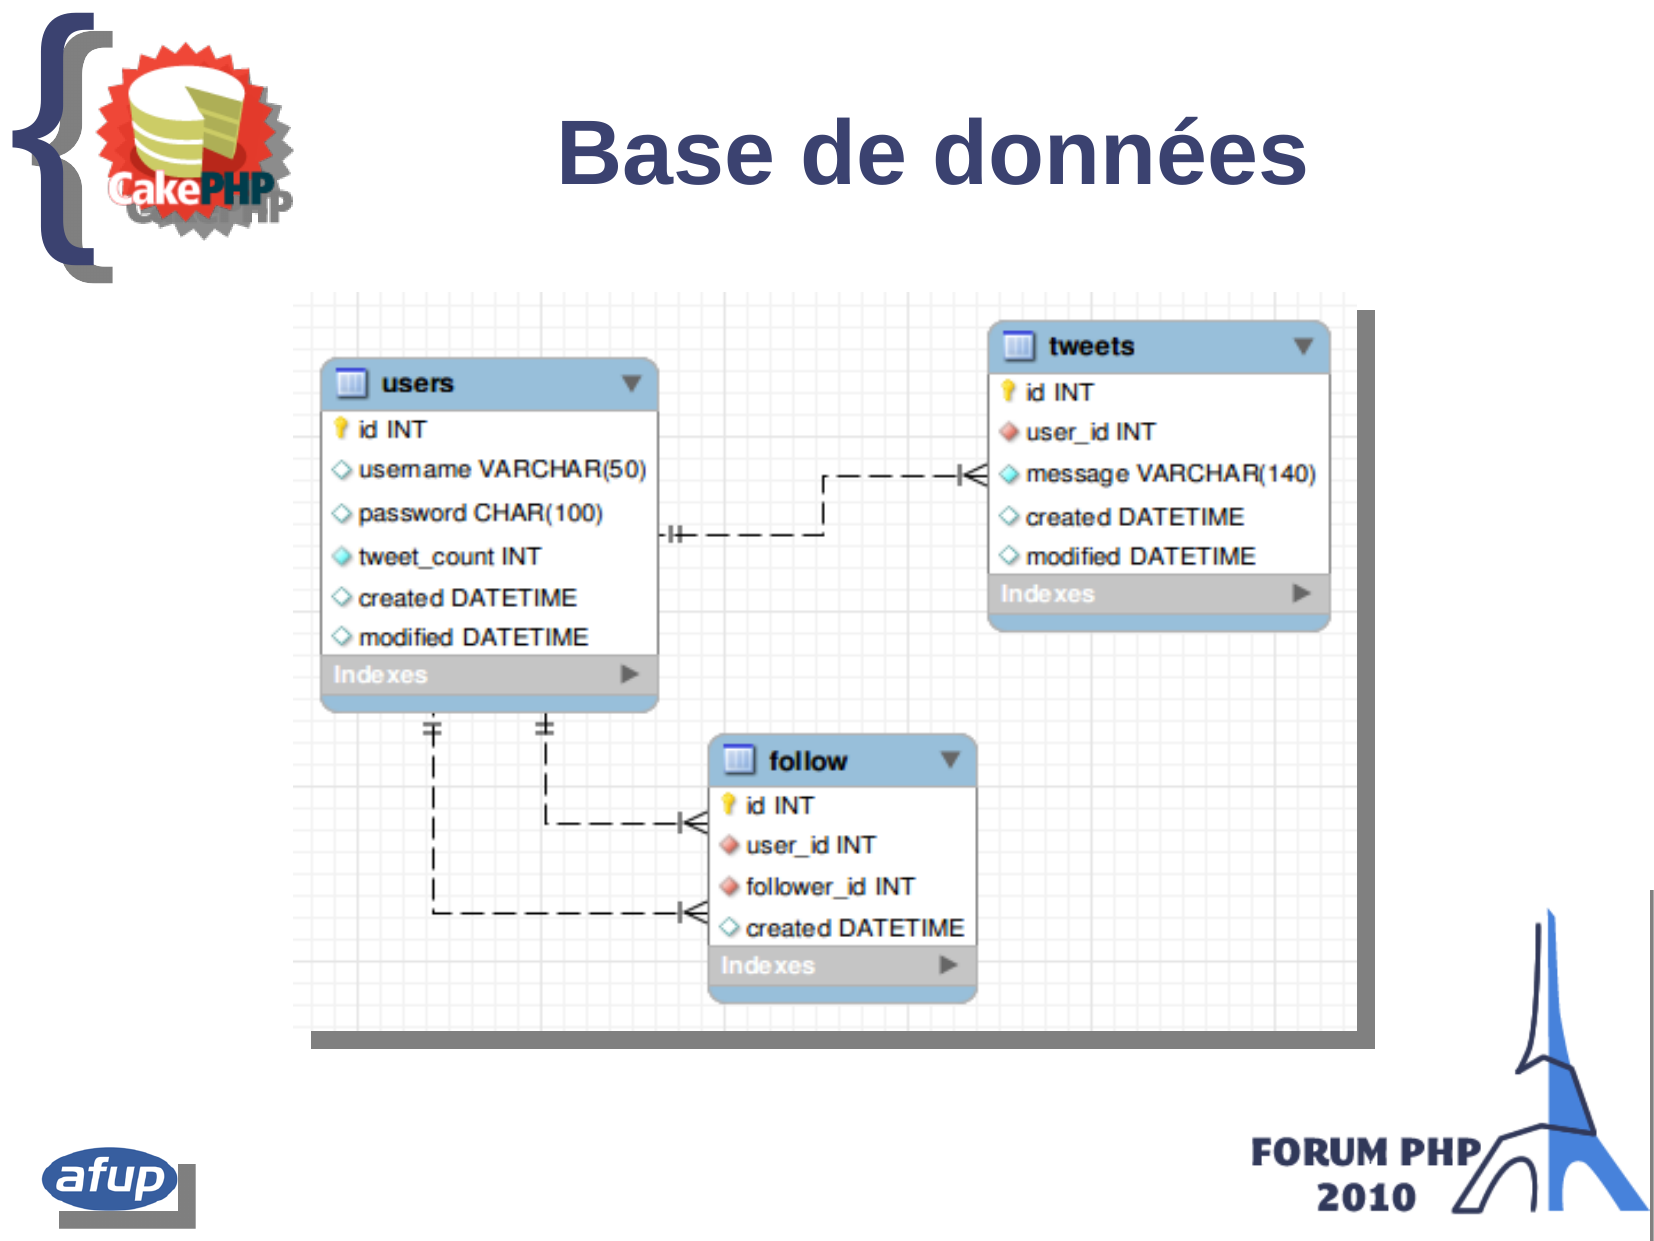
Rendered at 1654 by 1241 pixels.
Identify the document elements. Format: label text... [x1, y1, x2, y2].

picture [1240, 872, 1650, 1241]
picture [293, 292, 1357, 1031]
picture [41, 1146, 178, 1211]
title Base de données [295, 49, 1571, 257]
picture [88, 35, 284, 231]
